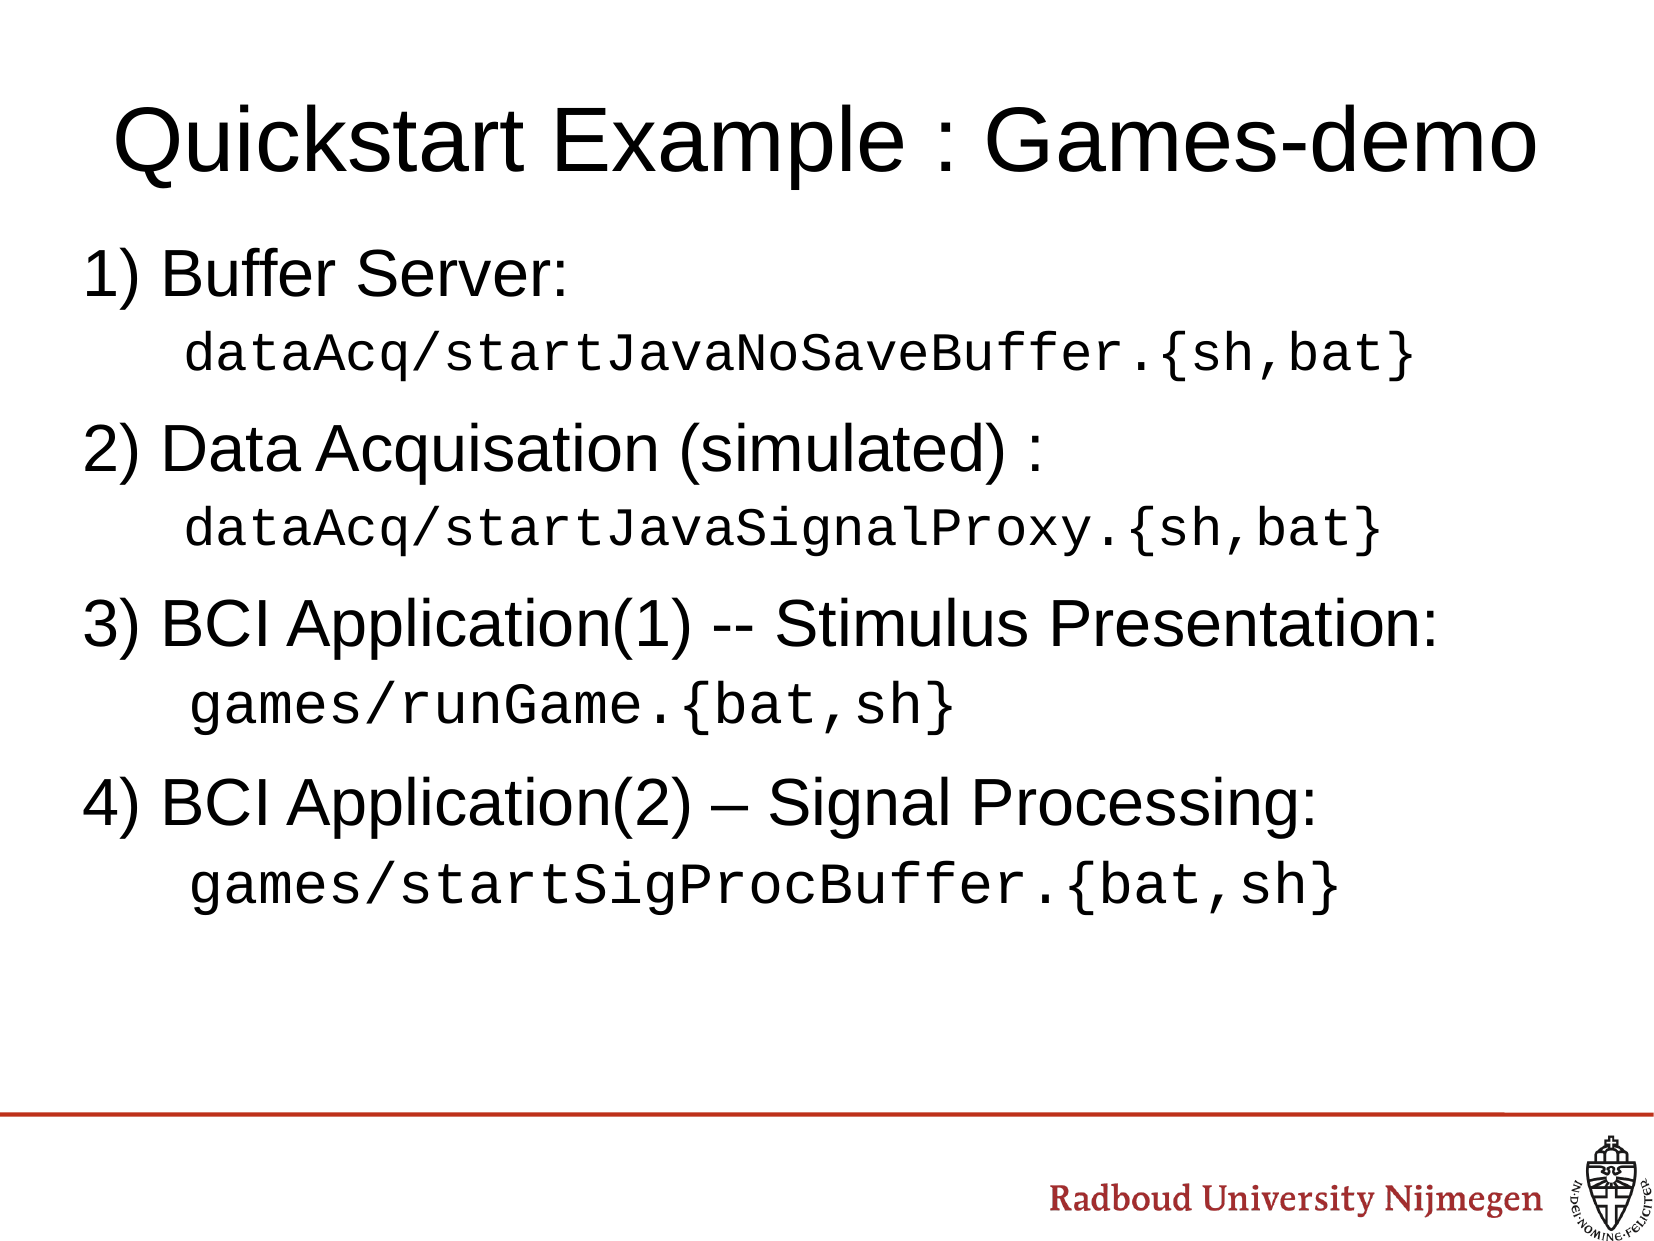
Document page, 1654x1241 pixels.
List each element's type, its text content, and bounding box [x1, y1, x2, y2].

picture [1050, 1134, 1654, 1241]
list Buffer Server: dataAcq/startJavaNoSaveBuffer.{sh,bat} Data Acquisation (simulated) : dataAcq/startJavaSignalProxy.{sh,bat} BCI Application(1) -- Stimulus Presentation: games/runGame.{bat,sh} BCI Application(2) – Signal Processing: games/startSigProcBuffer.{bat,sh} [82, 235, 1571, 1074]
title Quickstart Example : Games-demo [82, 49, 1571, 230]
